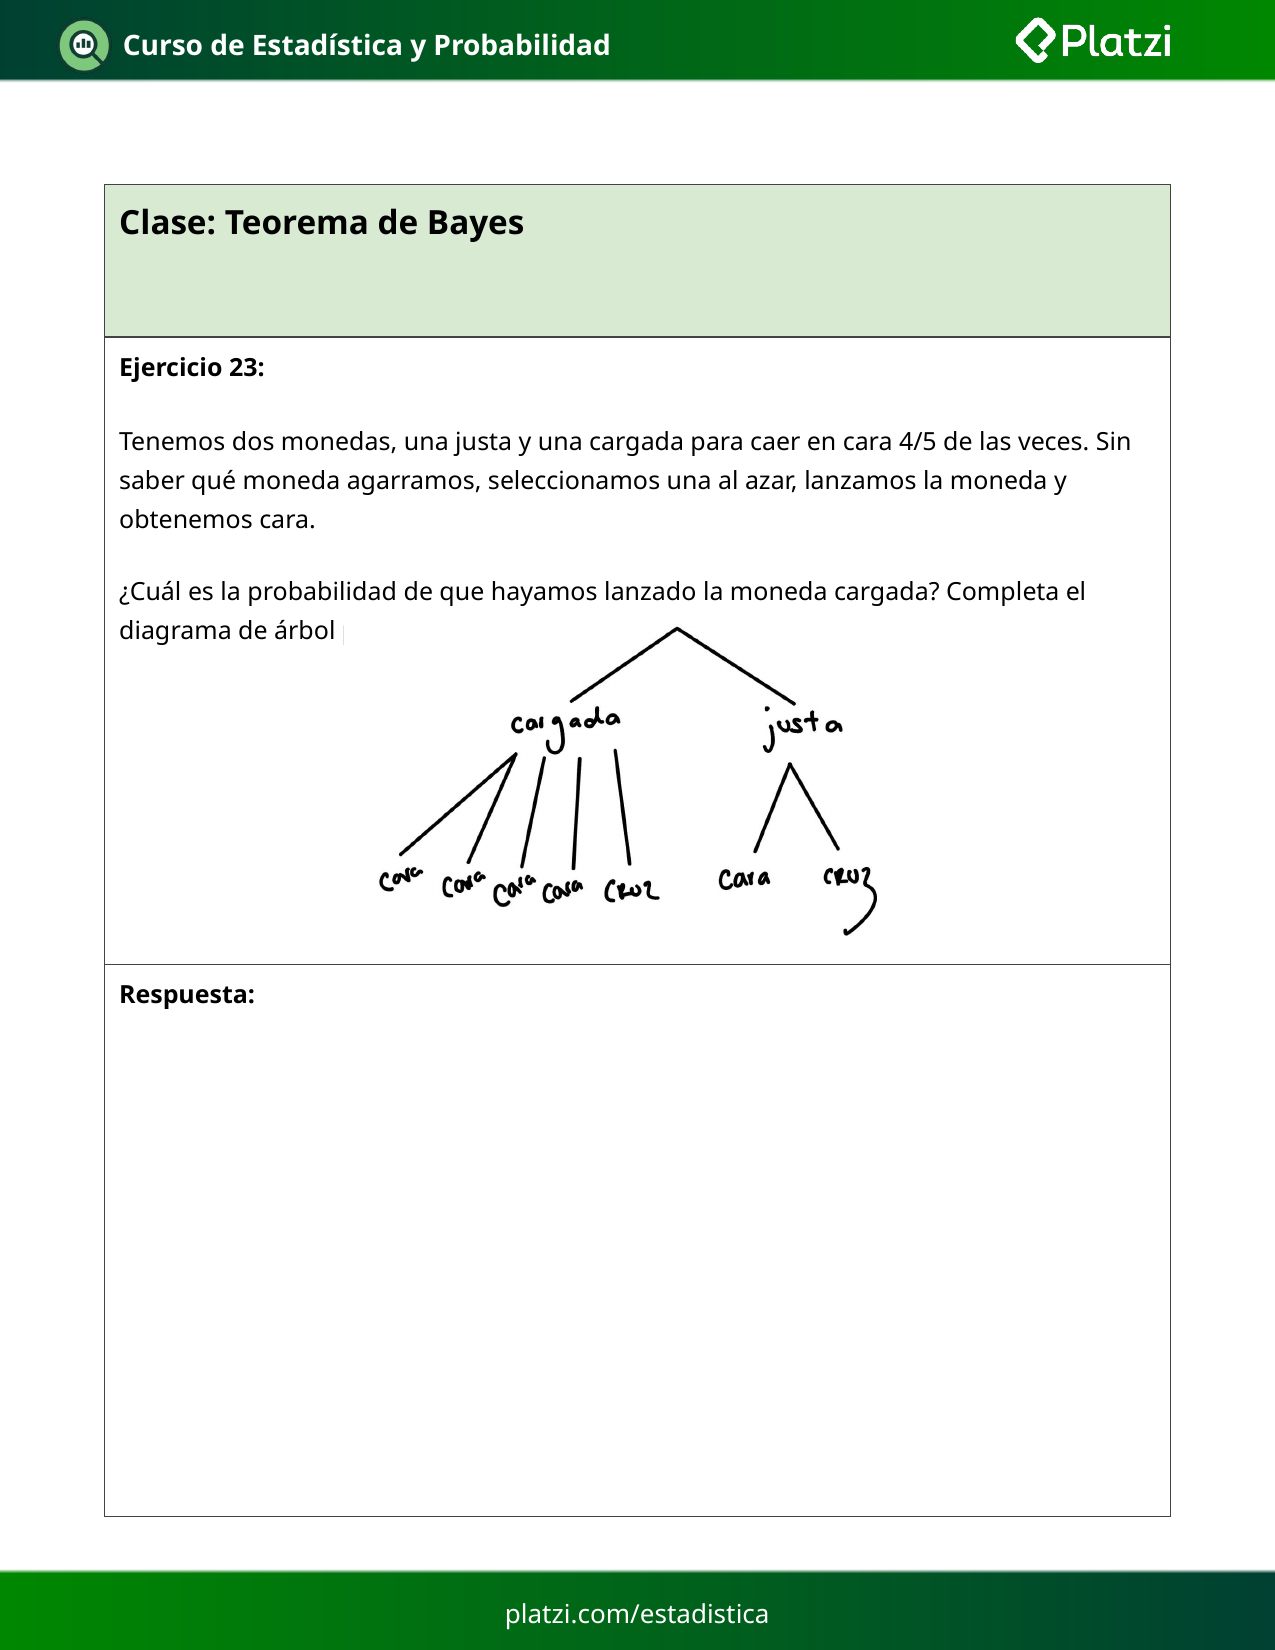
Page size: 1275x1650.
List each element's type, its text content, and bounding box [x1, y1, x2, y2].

table_cell Ejercicio 23: Tenemos dos monedas, una justa y una cargada para caer en cara 4/5 de las veces. Sin saber qué moneda agarramos, seleccionamos una al azar, lanzamos la moneda y obtenemos cara. ¿Cuál es la probabilidad de que hayamos lanzado la moneda cargada? Completa el diagrama de árbol para resolver la pregunta. [105, 338, 1170, 964]
table_cell Respuesta: [105, 965, 1170, 1516]
title Curso de Estadística y Probabilidad [101, 6, 976, 86]
table_header Clase: Teorema de Bayes [105, 185, 1170, 336]
picture [0, 0, 1275, 1650]
subtitle platzi.com/estadistica [200, 1571, 1075, 1650]
